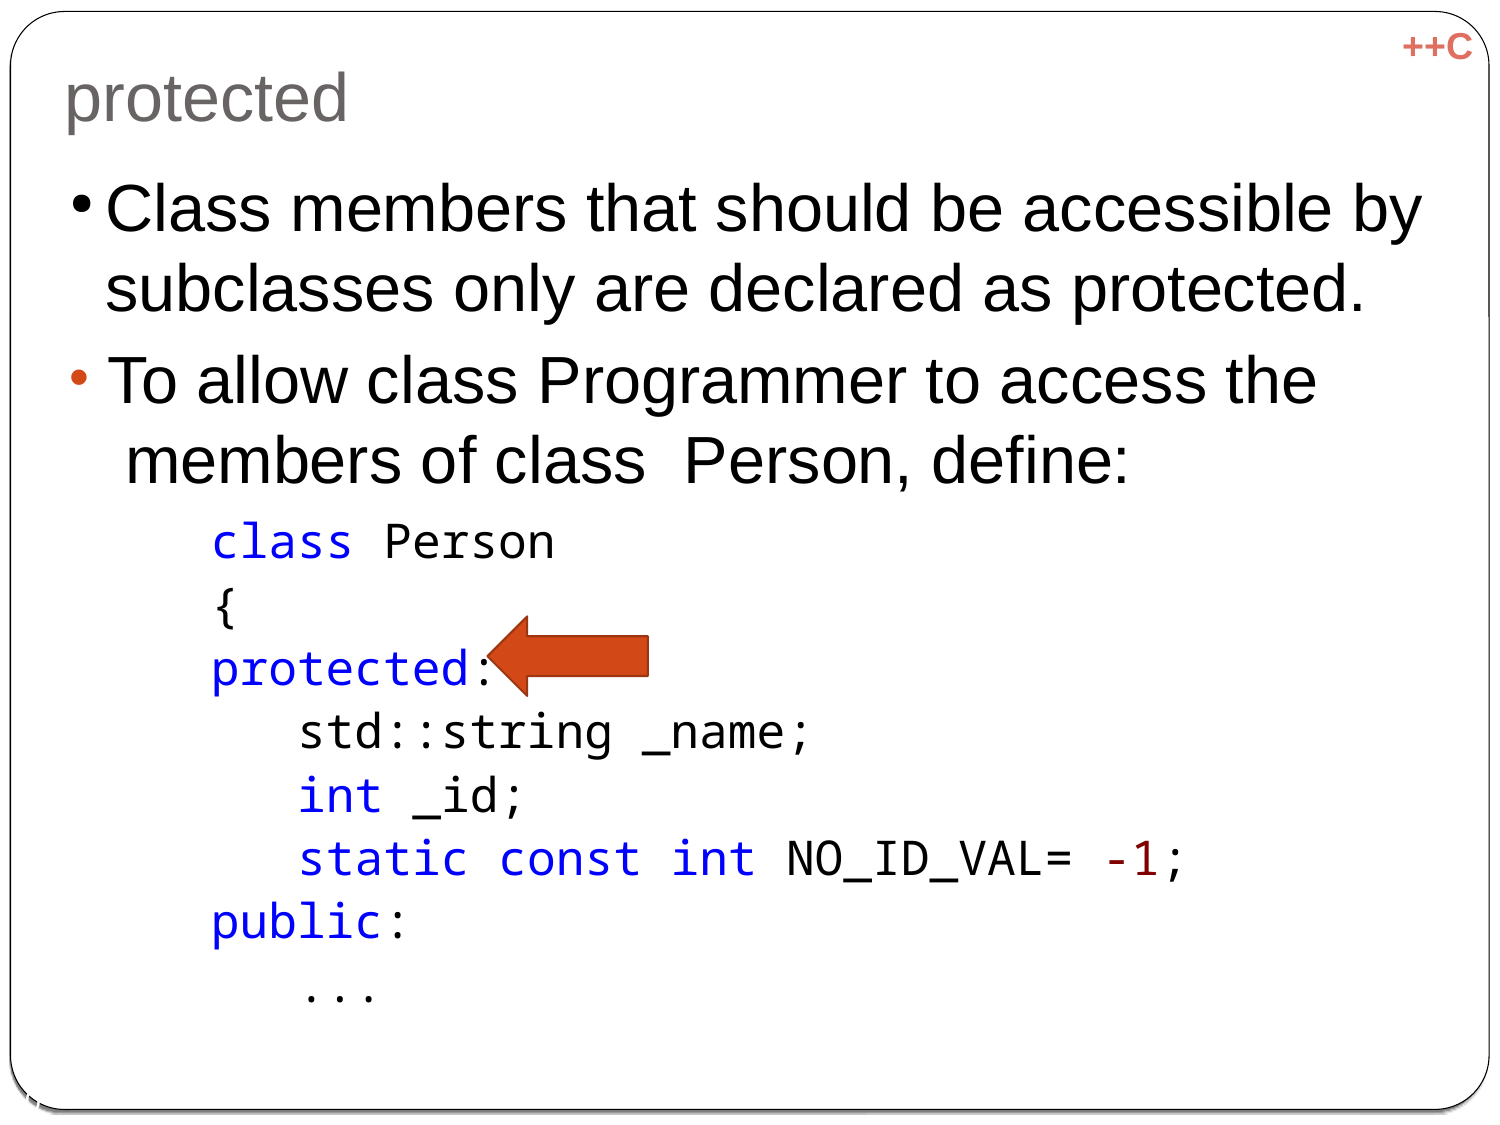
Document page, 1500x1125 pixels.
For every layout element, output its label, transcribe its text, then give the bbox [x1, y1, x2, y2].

slide_number <number> [0, 1074, 50, 1125]
list class Person { protected: std::string _name; int _id; static const int NO_ID_VAL= -1; public: ... [1456, 497, 1500, 1023]
title protected [50, 45, 1450, 150]
text_box Class members that should be accessible by subclasses only are declared as protected. To allow class Programmer to access the members of class Person, define: [55, 157, 1456, 1096]
